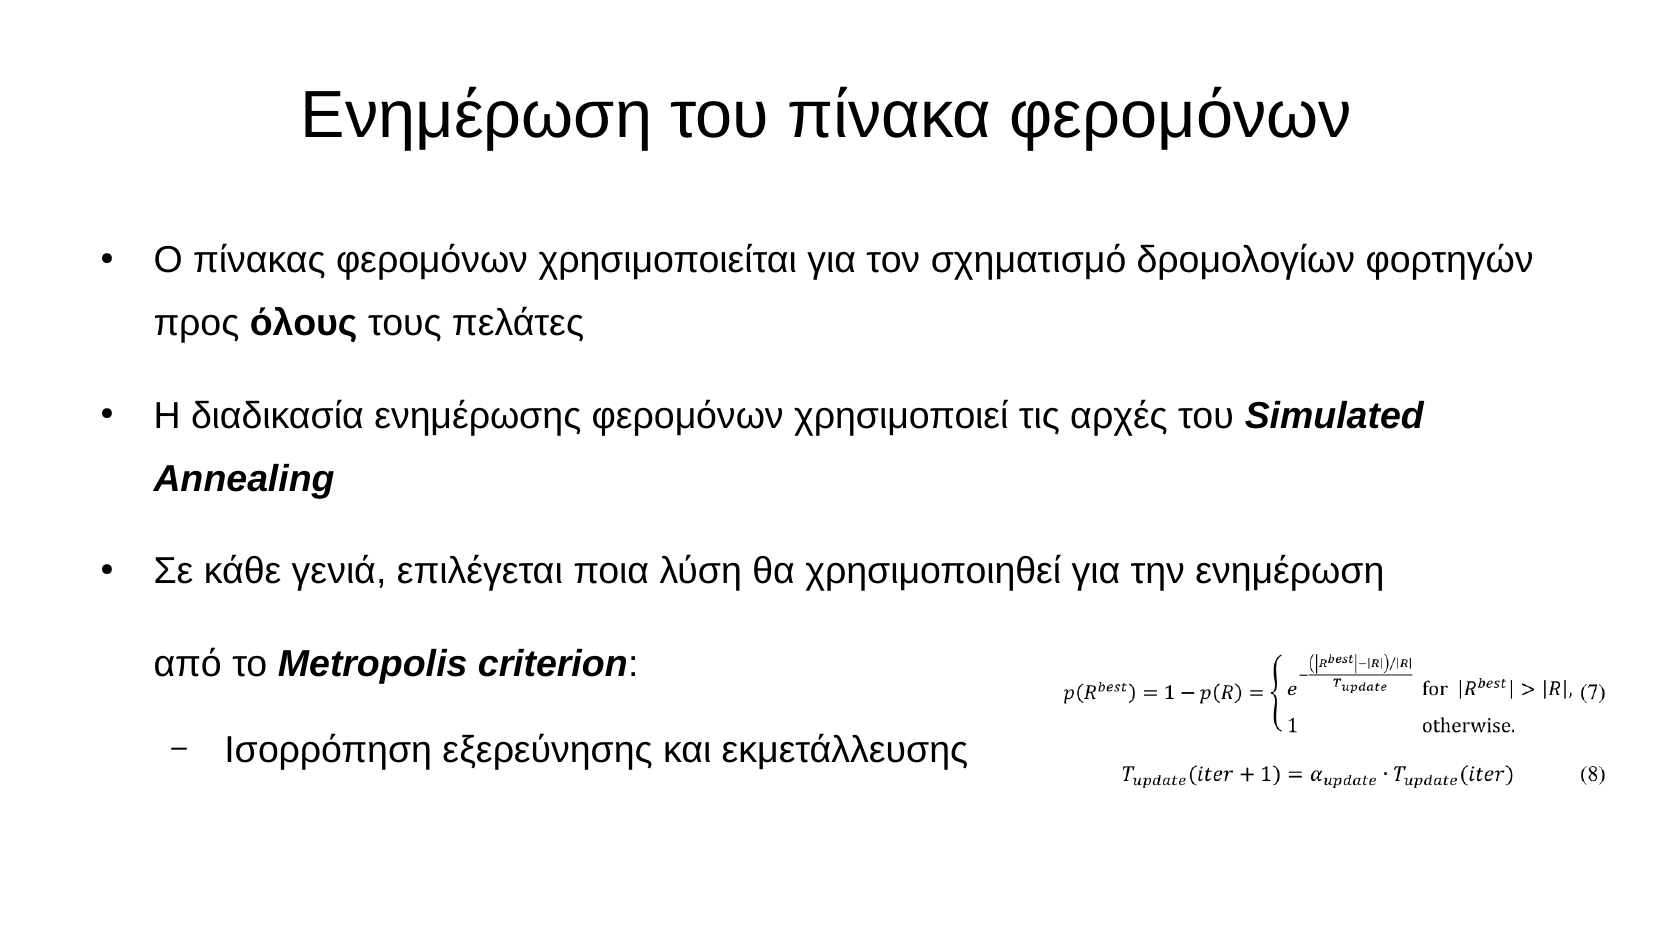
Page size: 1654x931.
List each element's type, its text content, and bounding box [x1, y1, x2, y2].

title Ενημέρωση του πίνακα φερομόνων [82, 37, 1571, 193]
list Ο πίνακας φερομόνων χρησιμοποιείται για τον σχηματισμό δρομολογίων φορτηγών προς όλους τους πελάτες Η διαδικασία ενημέρωσης φερομόνων χρησιμοποιεί τις αρχές του Simulated Annealing Σε κάθε γενιά, επιλέγεται ποια λύση θα χρησιμοποιηθεί για την ενημέρωση από το Metropolis criterion: Ισορρόπηση εξερεύνησης και εκμετάλλευσης [82, 217, 1571, 863]
picture [1050, 637, 1613, 799]
